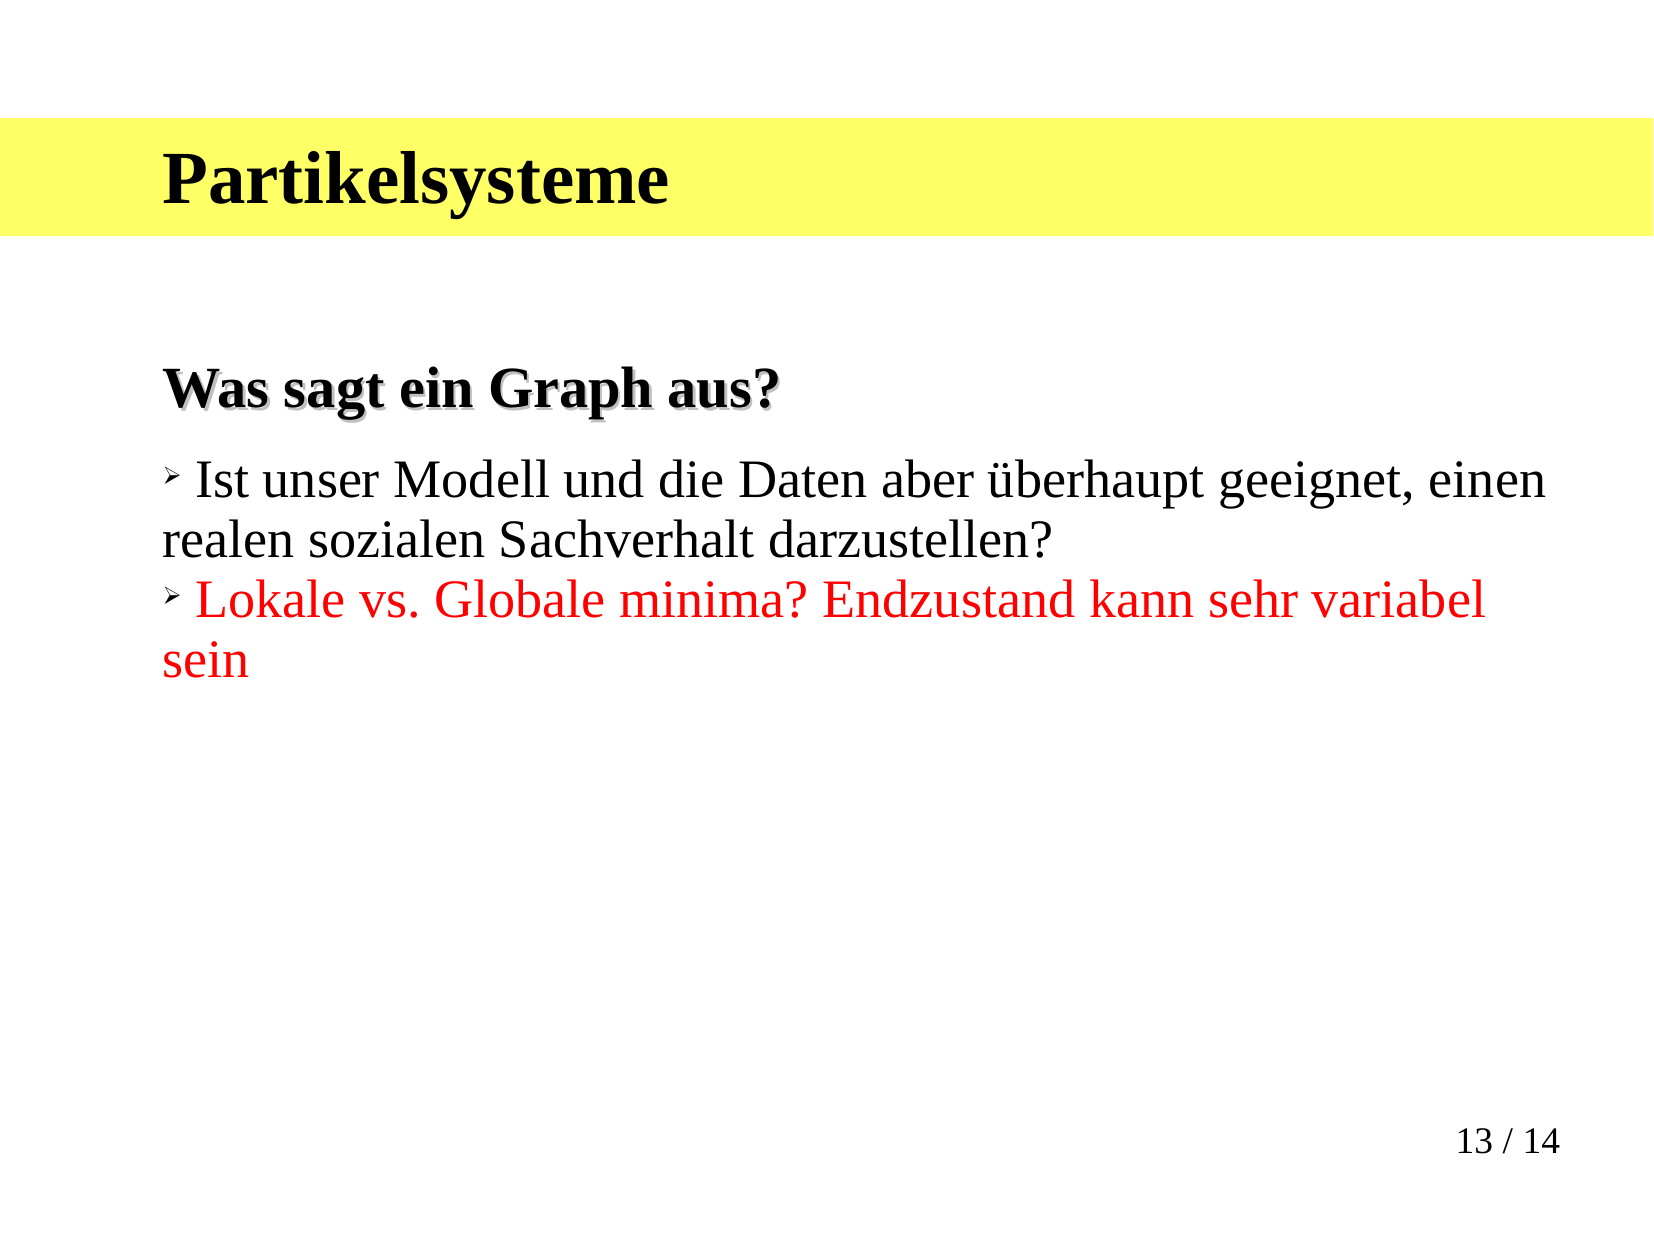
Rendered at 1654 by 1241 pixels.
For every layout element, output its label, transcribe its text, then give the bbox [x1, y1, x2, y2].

text_box Partikelsysteme [147, 129, 1087, 228]
text_box Ist unser Modell und die Daten aber überhaupt geeignet, einen realen sozialen Sachverhalt darzustellen? Lokale vs. Globale minima? Endzustand kann sehr variabel sein [147, 441, 1565, 697]
text_box [0, 118, 1654, 237]
text_box Was sagt ein Graph aus? [147, 348, 1595, 428]
text_box <number> / 14 [1440, 1112, 1589, 1211]
